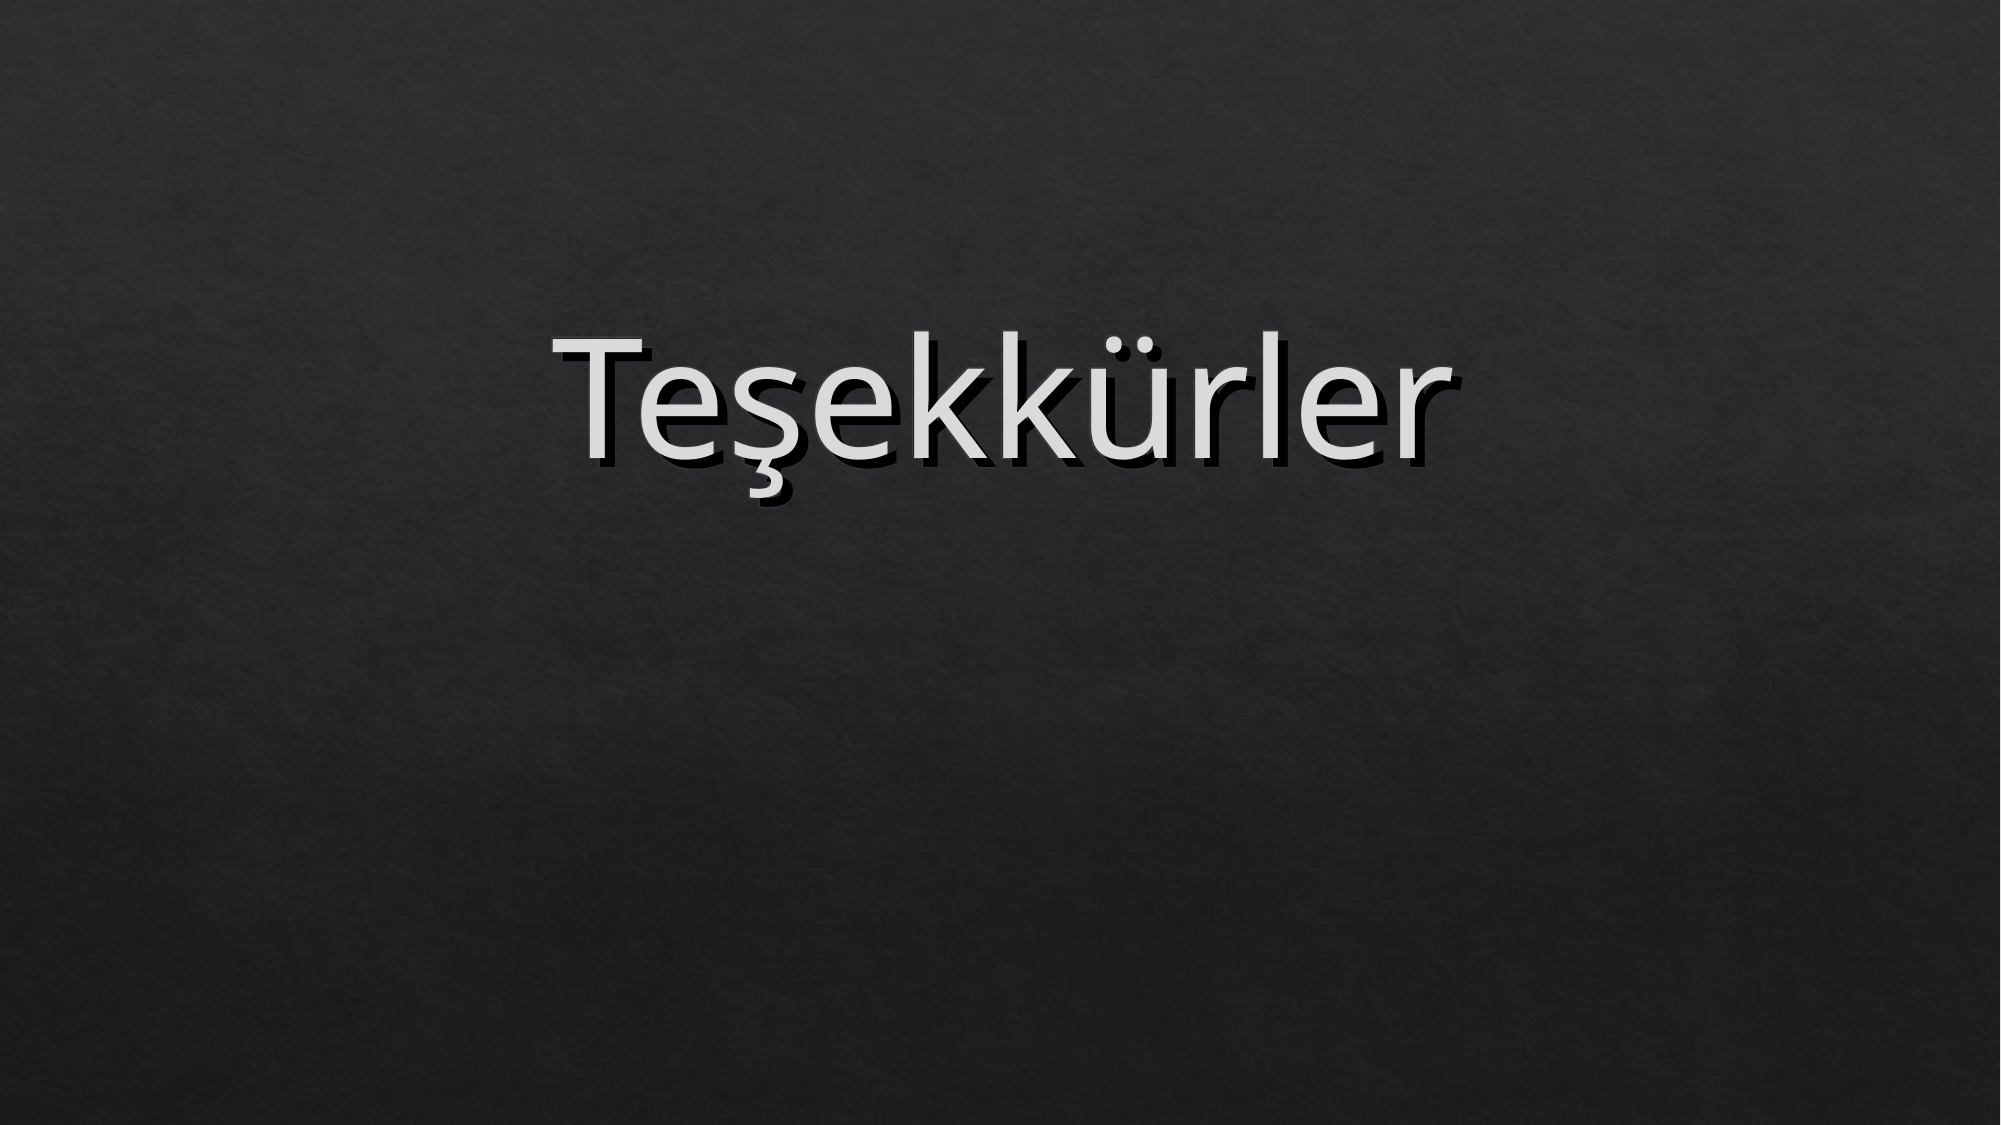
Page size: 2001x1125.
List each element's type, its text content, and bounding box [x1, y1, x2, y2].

list Teşekkürler [149, 284, 1849, 950]
